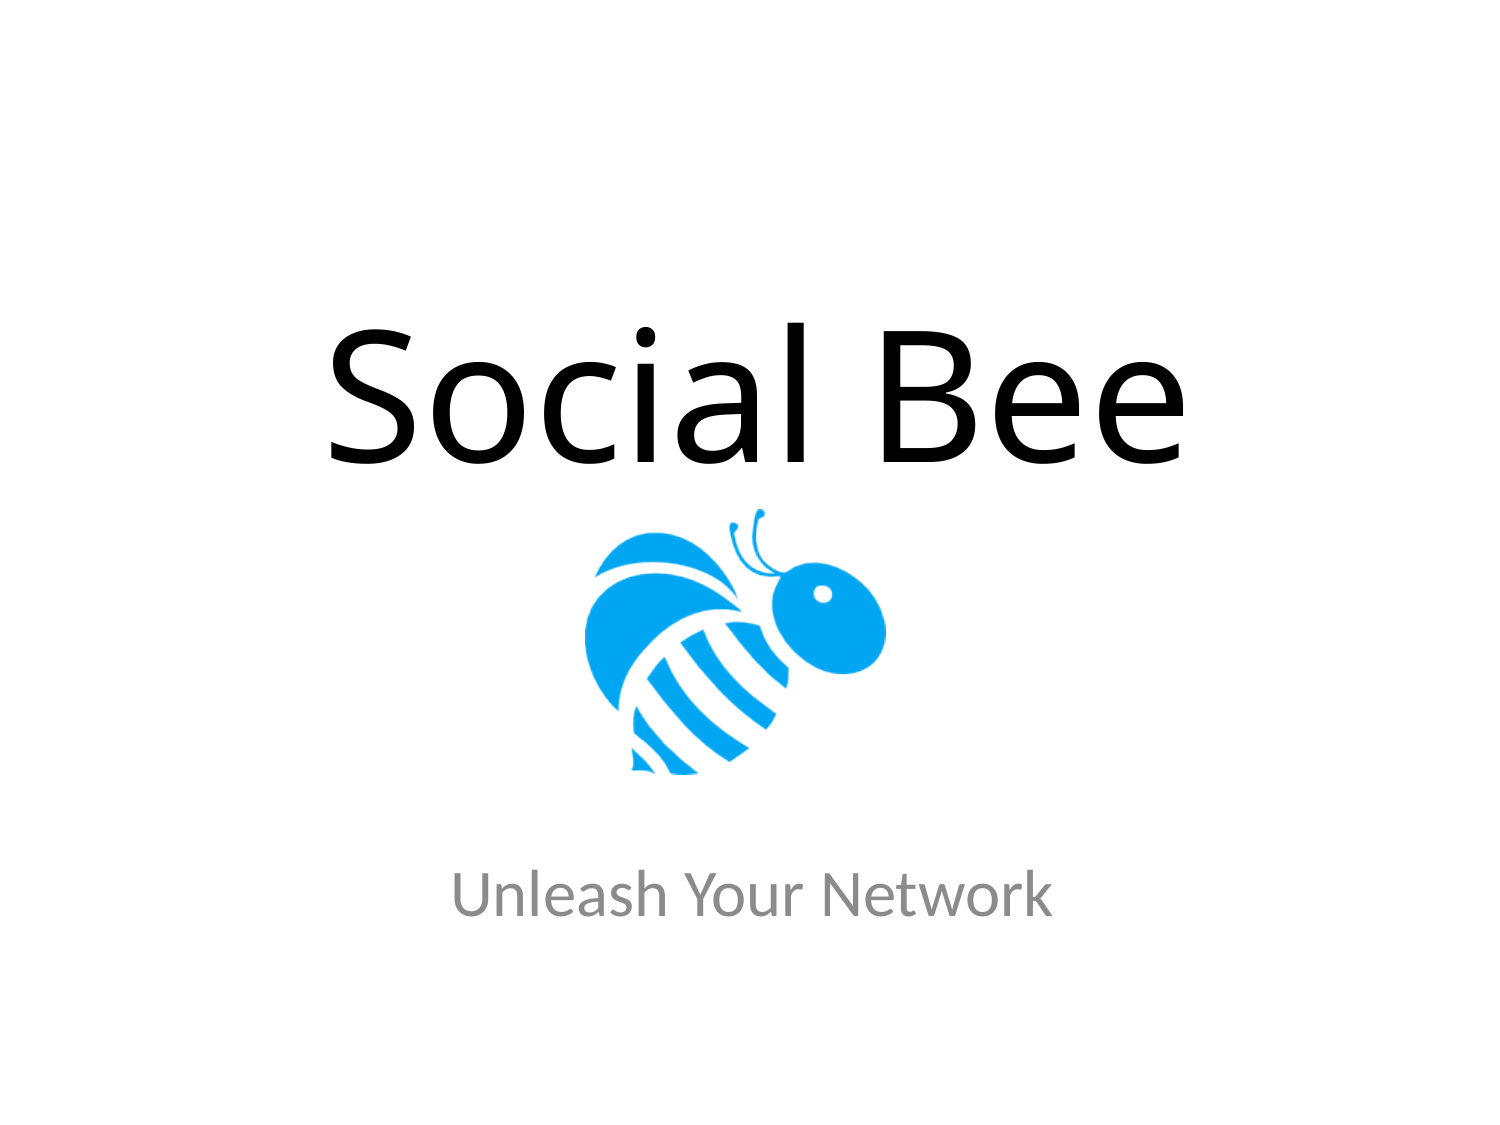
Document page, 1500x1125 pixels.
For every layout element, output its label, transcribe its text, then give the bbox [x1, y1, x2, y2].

text_box Unleash Your Network [227, 842, 1278, 955]
picture [757, 509, 886, 629]
title Social Bee [120, 268, 1395, 511]
picture [814, 586, 832, 603]
picture [585, 509, 886, 775]
